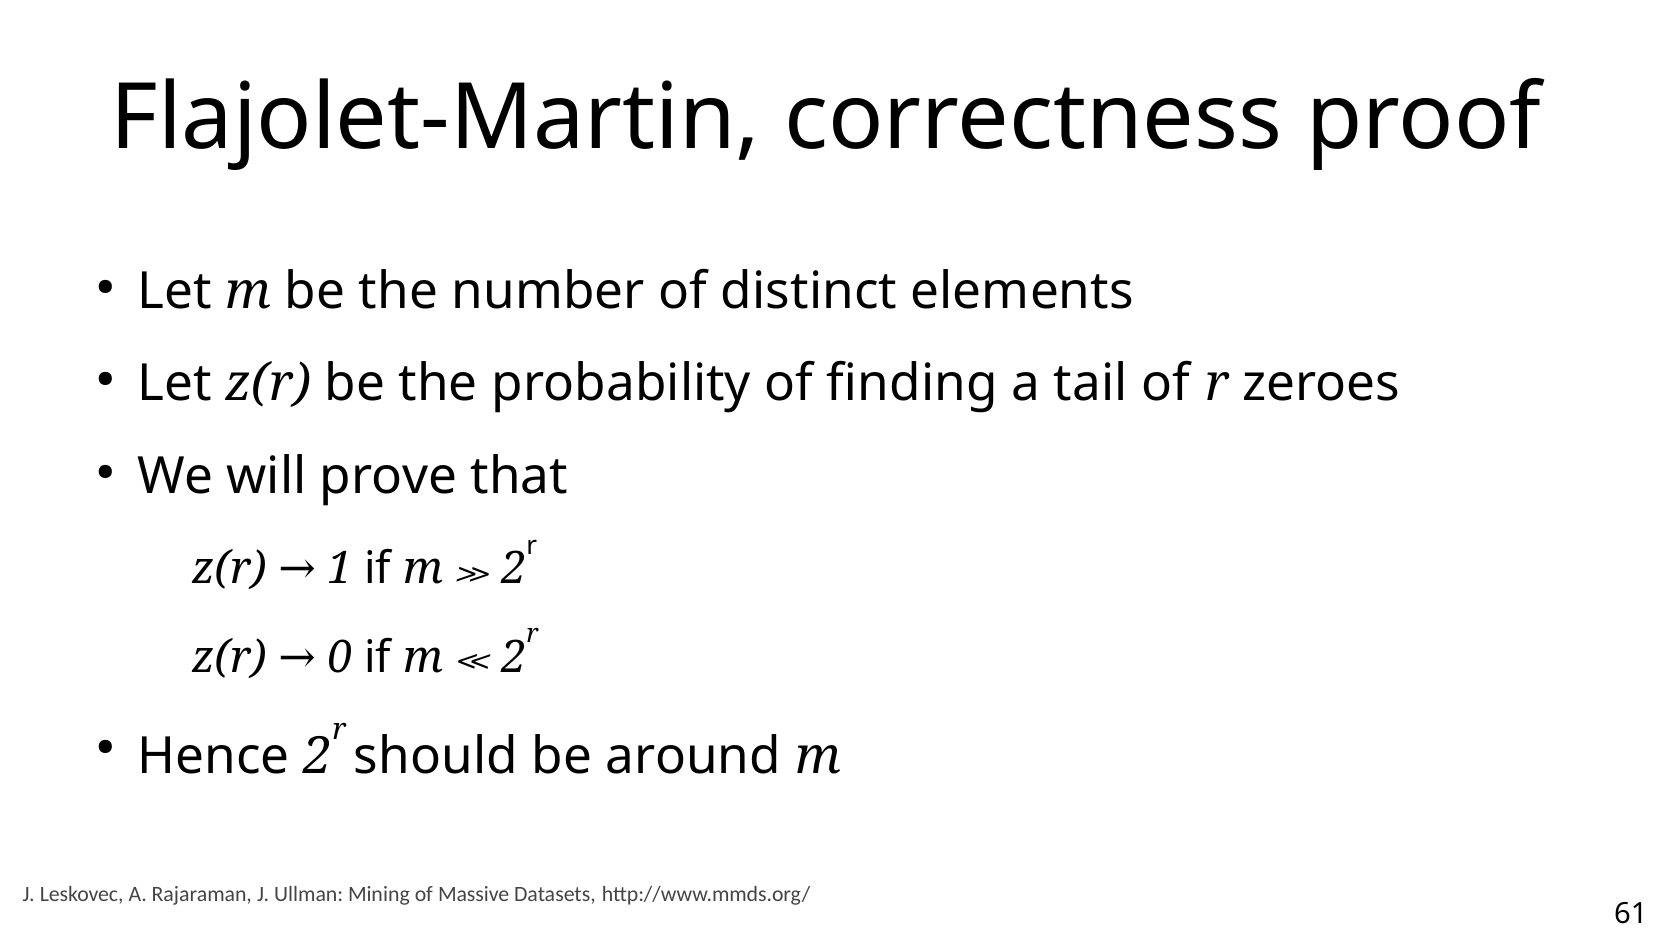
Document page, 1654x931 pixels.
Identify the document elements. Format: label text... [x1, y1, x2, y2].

text_box J. Leskovec, A. Rajaraman, J. Ullman: Mining of Massive Datasets, http://www.mmds.org/ [7, 877, 1116, 914]
title Flajolet-Martin, correctness proof [82, 1, 1571, 226]
list Let m be the number of distinct elements Let z(r) be the probability of finding a tail of r zeroes We will prove that z(r) → 1 if m ≫ 2r z(r) → 0 if m ≪ 2r Hence 2r should be around m [82, 253, 1571, 793]
